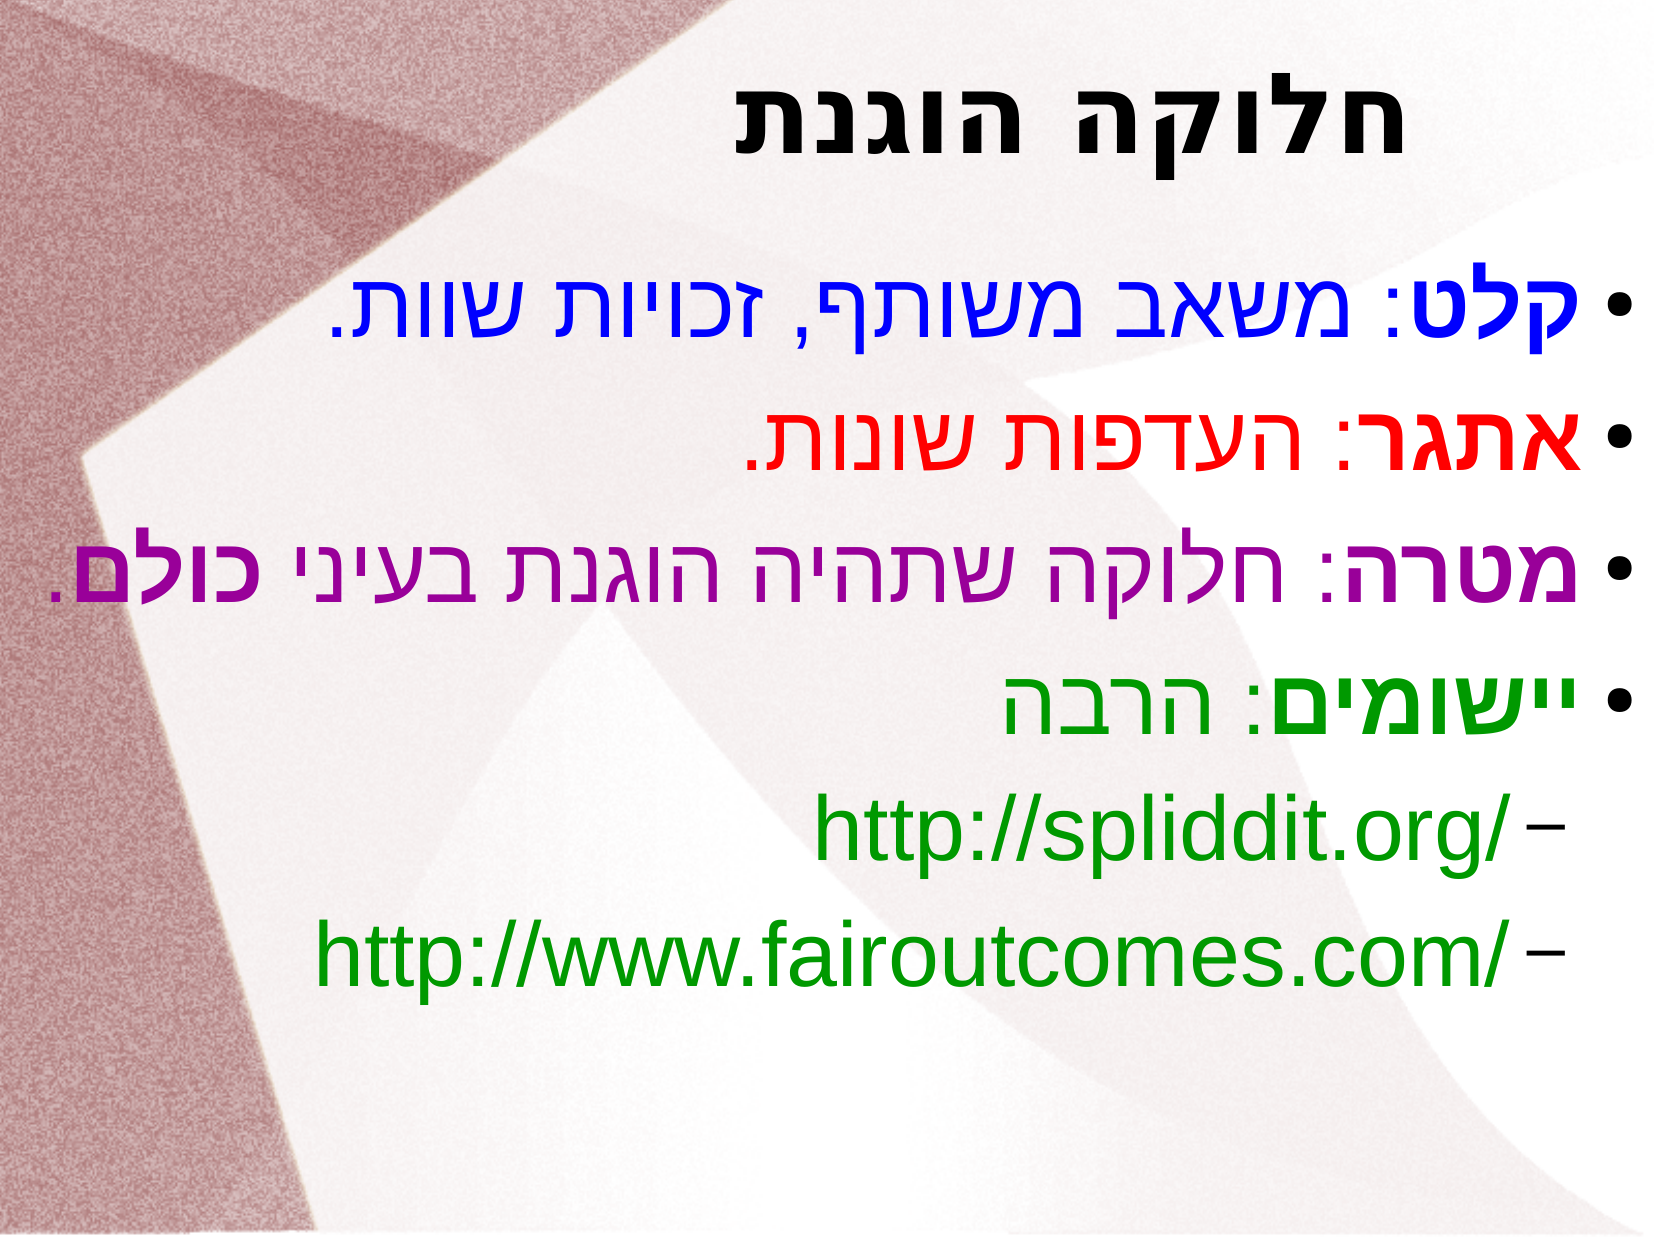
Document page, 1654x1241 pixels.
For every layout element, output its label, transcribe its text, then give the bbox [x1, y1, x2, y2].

picture [0, 0, 1654, 1241]
text_box חלוקה הוגנת [495, 41, 1654, 181]
list קלט: משאב משותף, זכויות שוות. אתגר: העדפות שונות. מטרה: חלוקה שתהיה הוגנת בעיני כולם. יישומים: הרבה http://spliddit.org/ http://www.fairoutcomes.com/ [15, 255, 1654, 1241]
